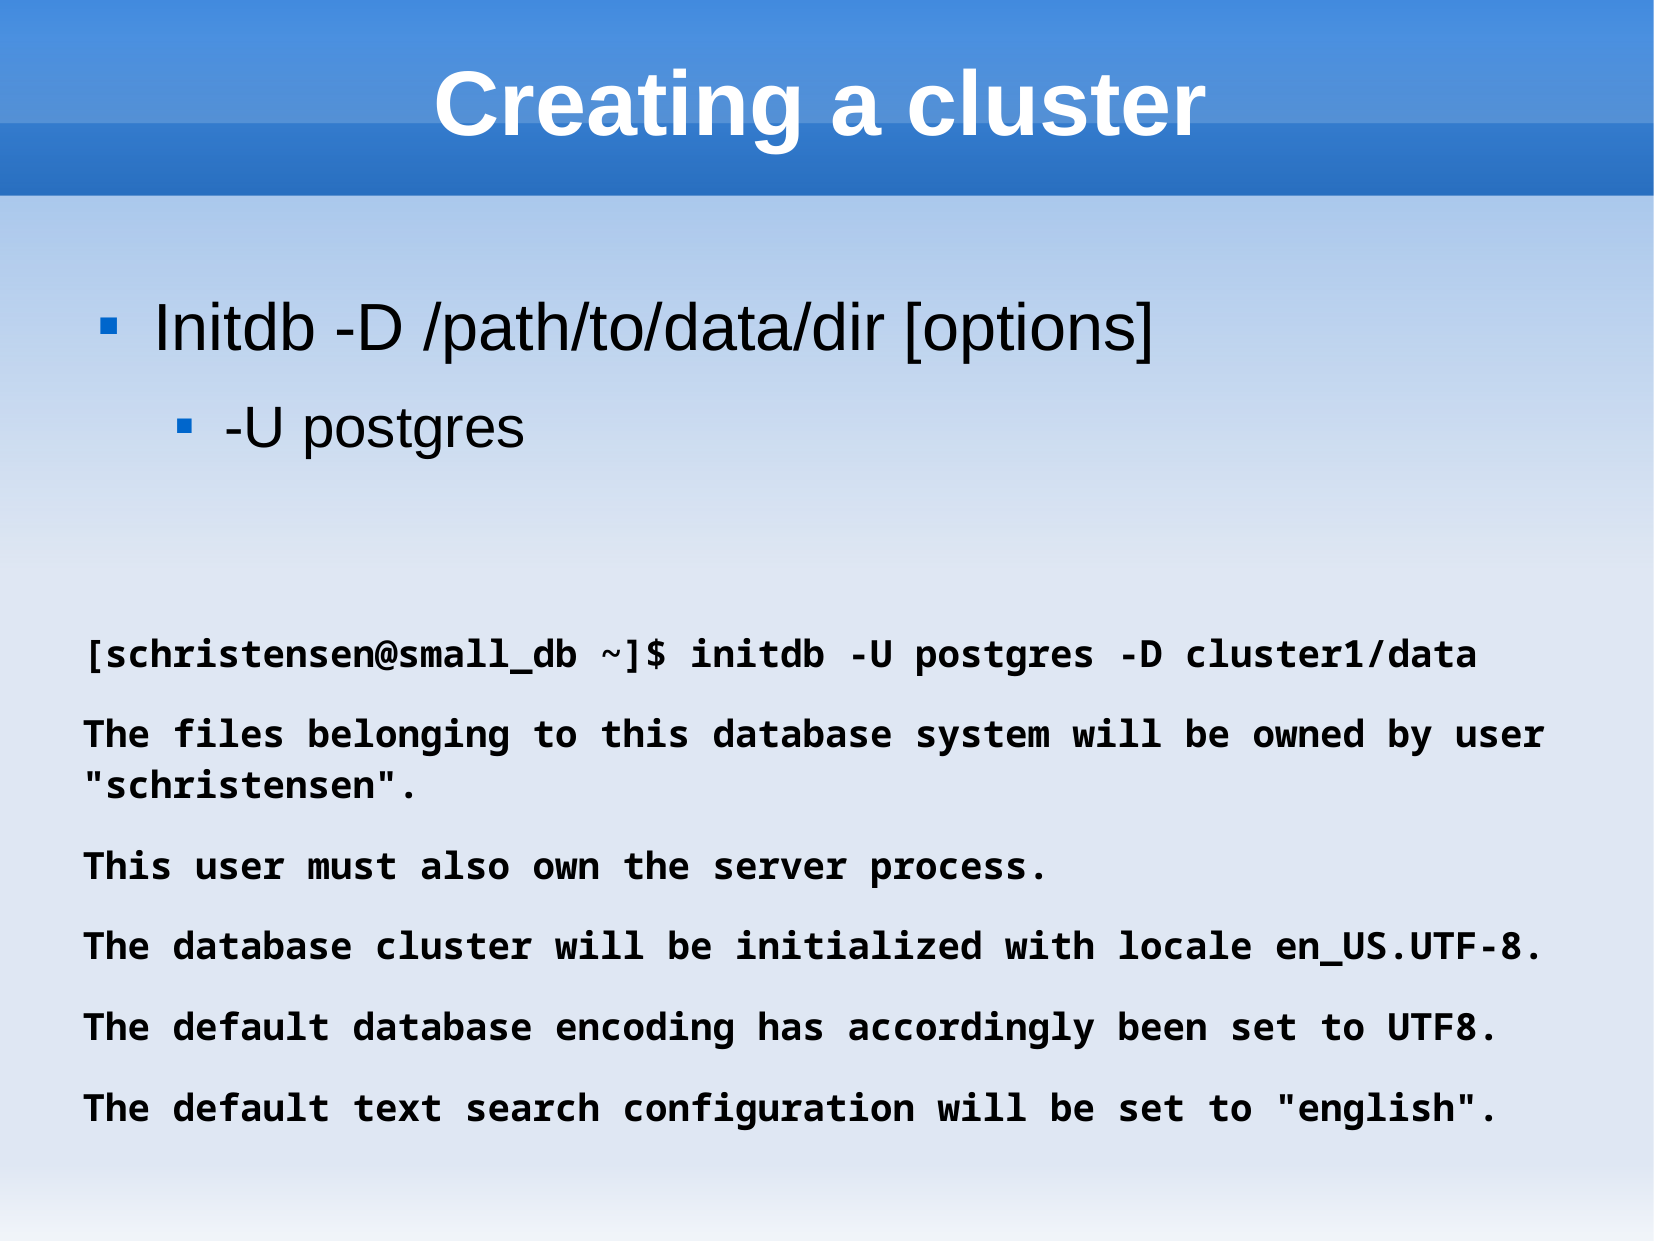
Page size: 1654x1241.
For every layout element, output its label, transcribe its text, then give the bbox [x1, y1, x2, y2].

picture [0, 0, 1654, 1241]
list Initdb -D /path/to/data/dir [options] -U postgres [schristensen@small_db ~]$ initdb -U postgres -D cluster1/data The files belonging to this database system will be owned by user "schristensen". This user must also own the server process. The database cluster will be initialized with locale en_US.UTF-8. The default database encoding has accordingly been set to UTF8. The default text search configuration will be set to "english". [82, 290, 1571, 1094]
title Creating a cluster [76, 0, 1565, 208]
